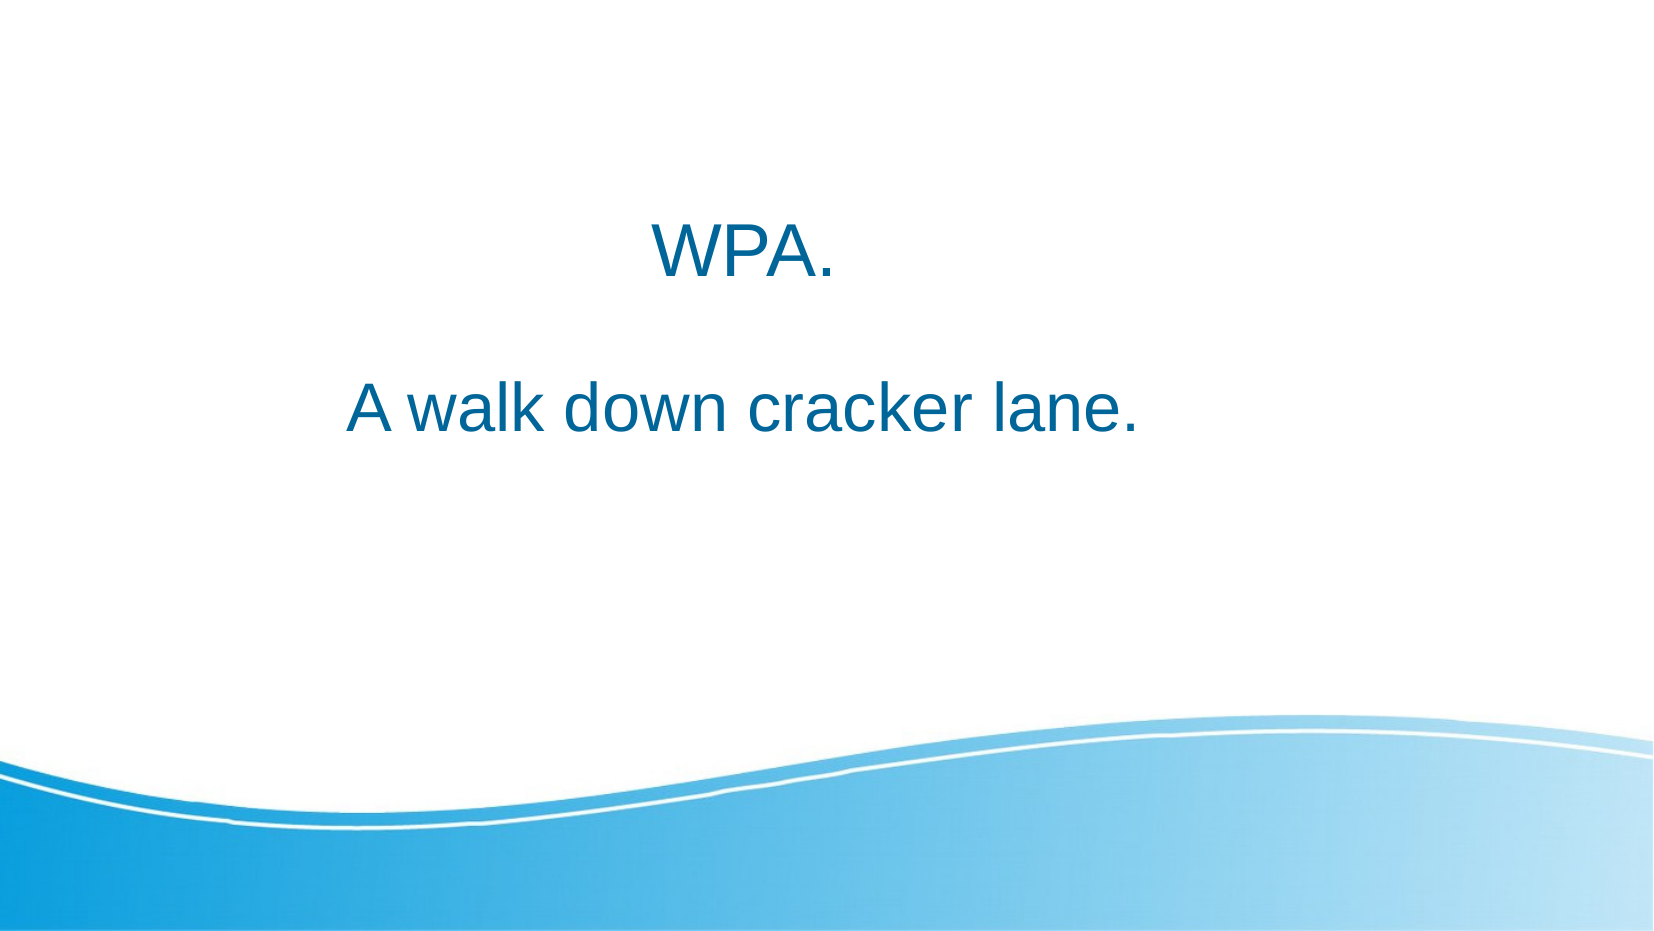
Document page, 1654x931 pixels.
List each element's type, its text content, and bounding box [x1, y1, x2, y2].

title WPA. A walk down cracker lane. [0, 208, 1489, 523]
picture [0, 714, 1654, 931]
